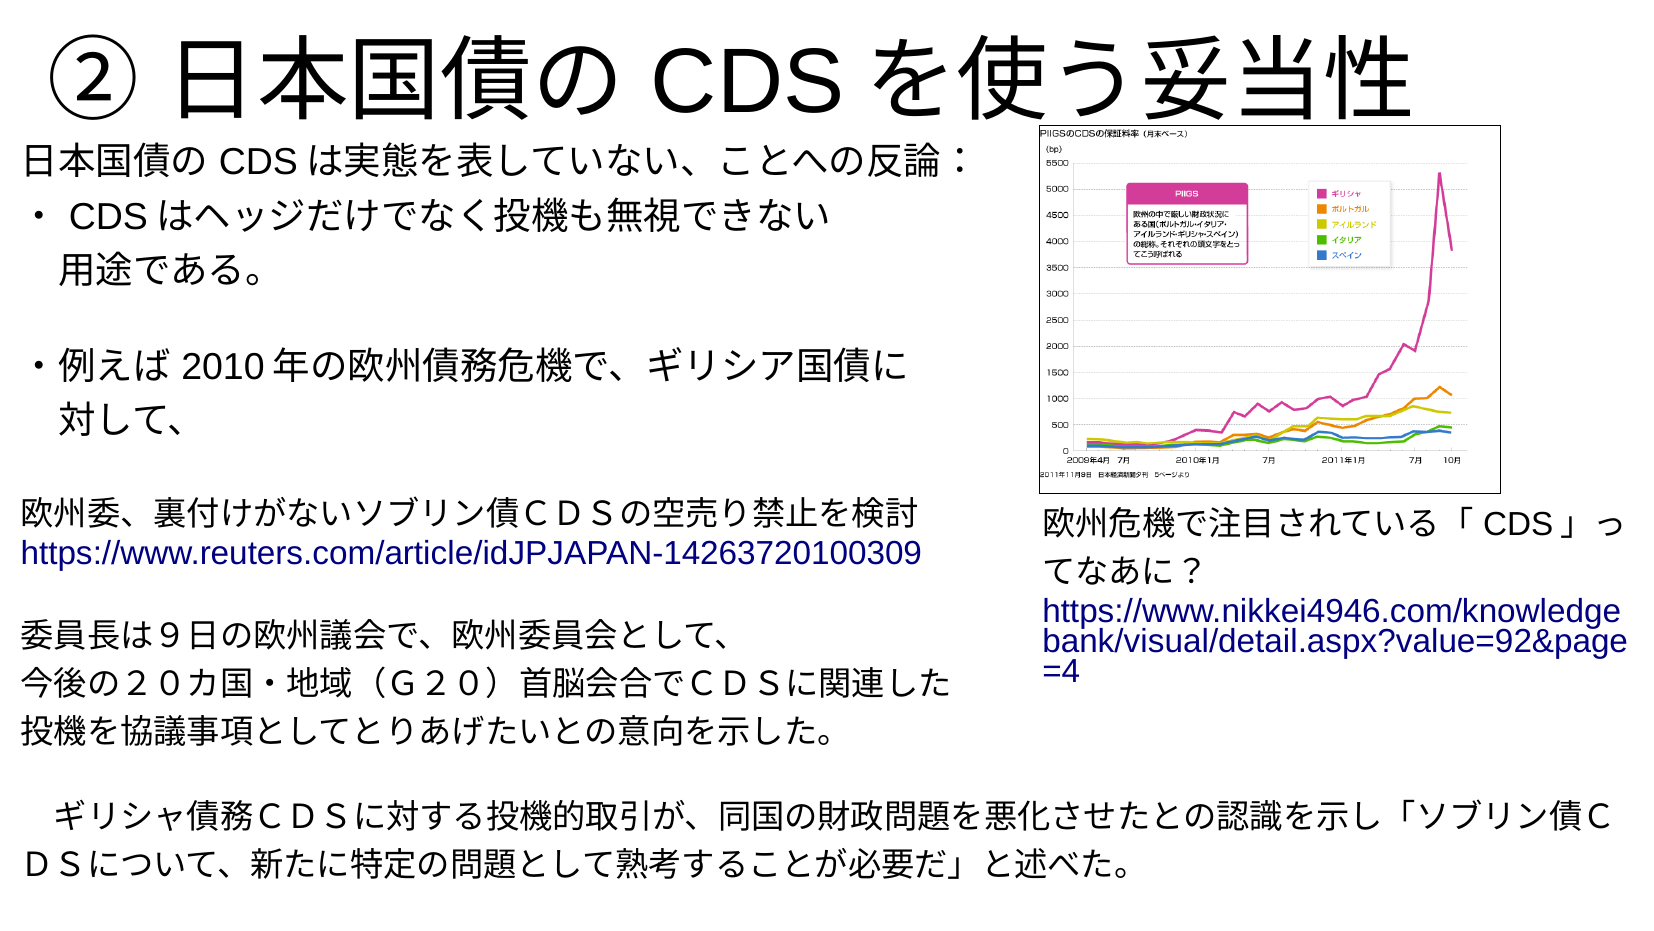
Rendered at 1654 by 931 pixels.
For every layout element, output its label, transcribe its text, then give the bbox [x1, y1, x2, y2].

text_box 日本国債のCDSは実態を表していない、ことへの反論： ・CDSはヘッジだけでなく投機も無視できない 用途である。 ・例えば2010年の欧州債務危機で、ギリシア国債に 対して、 欧州委、裏付けがないソブリン債ＣＤＳの空売り禁止を検討 https://www.reuters.com/article/idJPJAPAN-14263720100309 委員長は９日の欧州議会で、欧州委員会として、 今後の２０カ国・地域（Ｇ２０）首脳会合でＣＤＳに関連した 投機を協議事項としてとりあげたいとの意向を示した。 ギリシャ債務ＣＤＳに対する投機的取引が、同国の財政問題を悪化させたとの認識を示し「ソブリン債ＣＤＳについて、新たに特定の問題として熟考することが必要だ」と述べた。 →つまり、CDSの投機的取引は欧州議会で問題になるほど活発で市場に多大な影響を持つ。 日本のCDSもそういった投機筋が財政破綻確率を予想して取引しているはず。 [5, 124, 1654, 891]
picture [1039, 125, 1501, 489]
title ②日本国債のCDSを使う妥当性 [47, 17, 1571, 124]
text_box 欧州危機で注目されている「CDS」ってなあに？ https://www.nikkei4946.com/knowledgebank/visual/detail.aspx?value=92&page=4 [1027, 489, 1654, 617]
